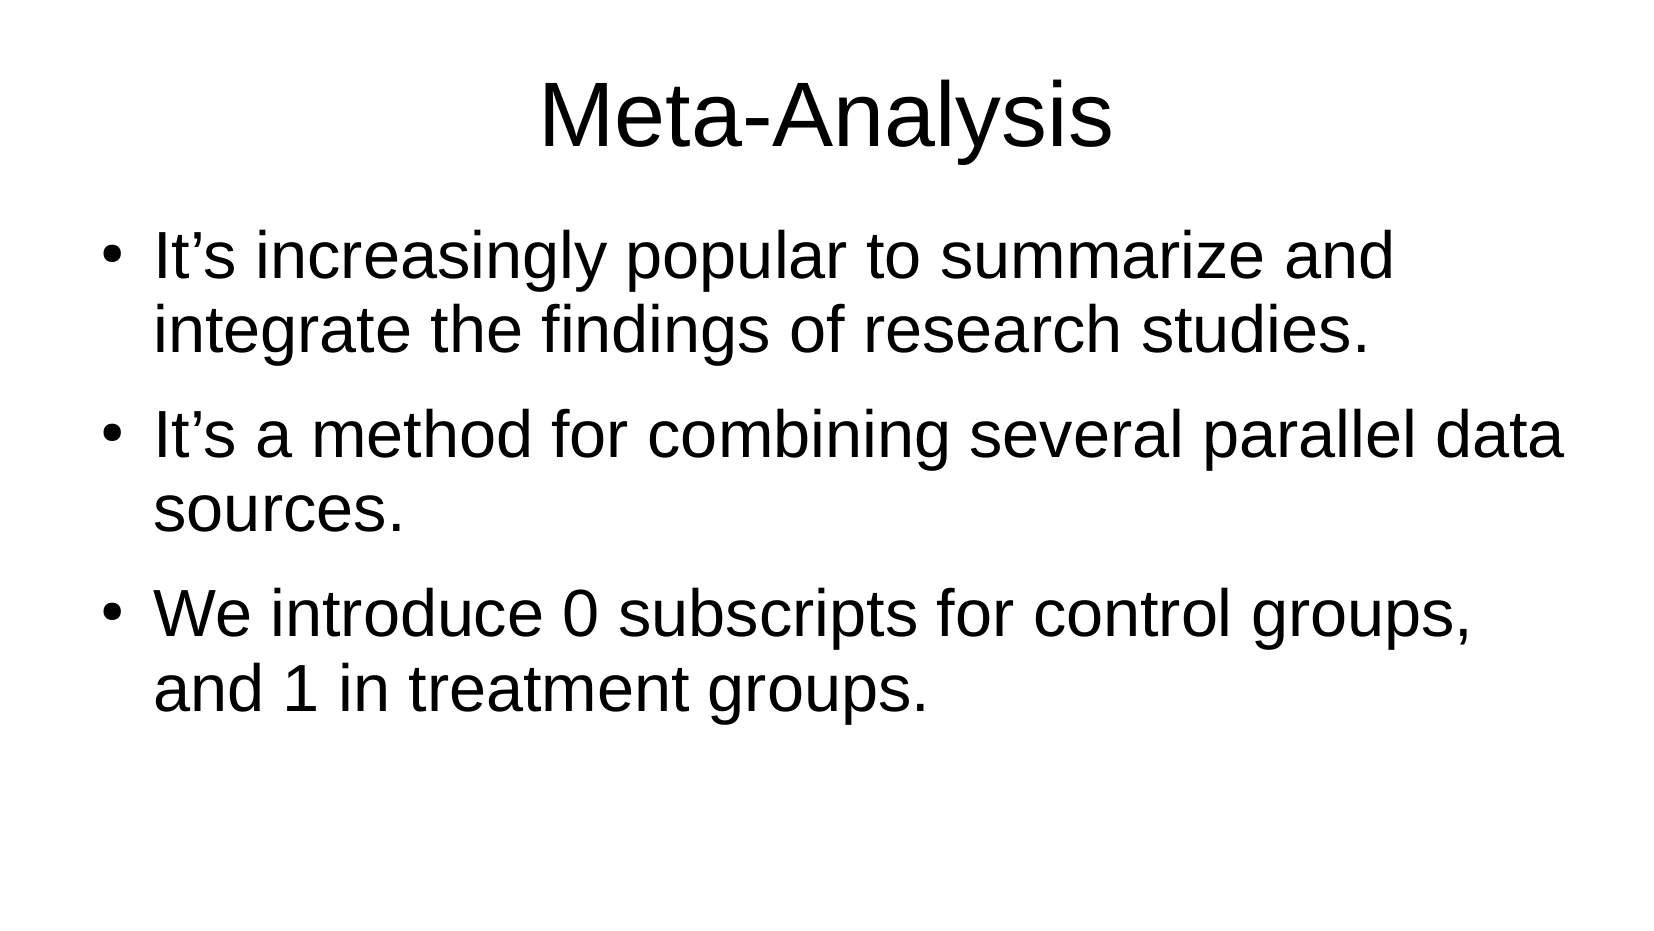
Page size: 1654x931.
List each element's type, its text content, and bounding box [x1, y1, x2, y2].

title Meta-Analysis [82, 37, 1571, 193]
list It’s increasingly popular to summarize and integrate the findings of research studies. It’s a method for combining several parallel data sources. We introduce 0 subscripts for control groups, and 1 in treatment groups. [82, 217, 1571, 758]
